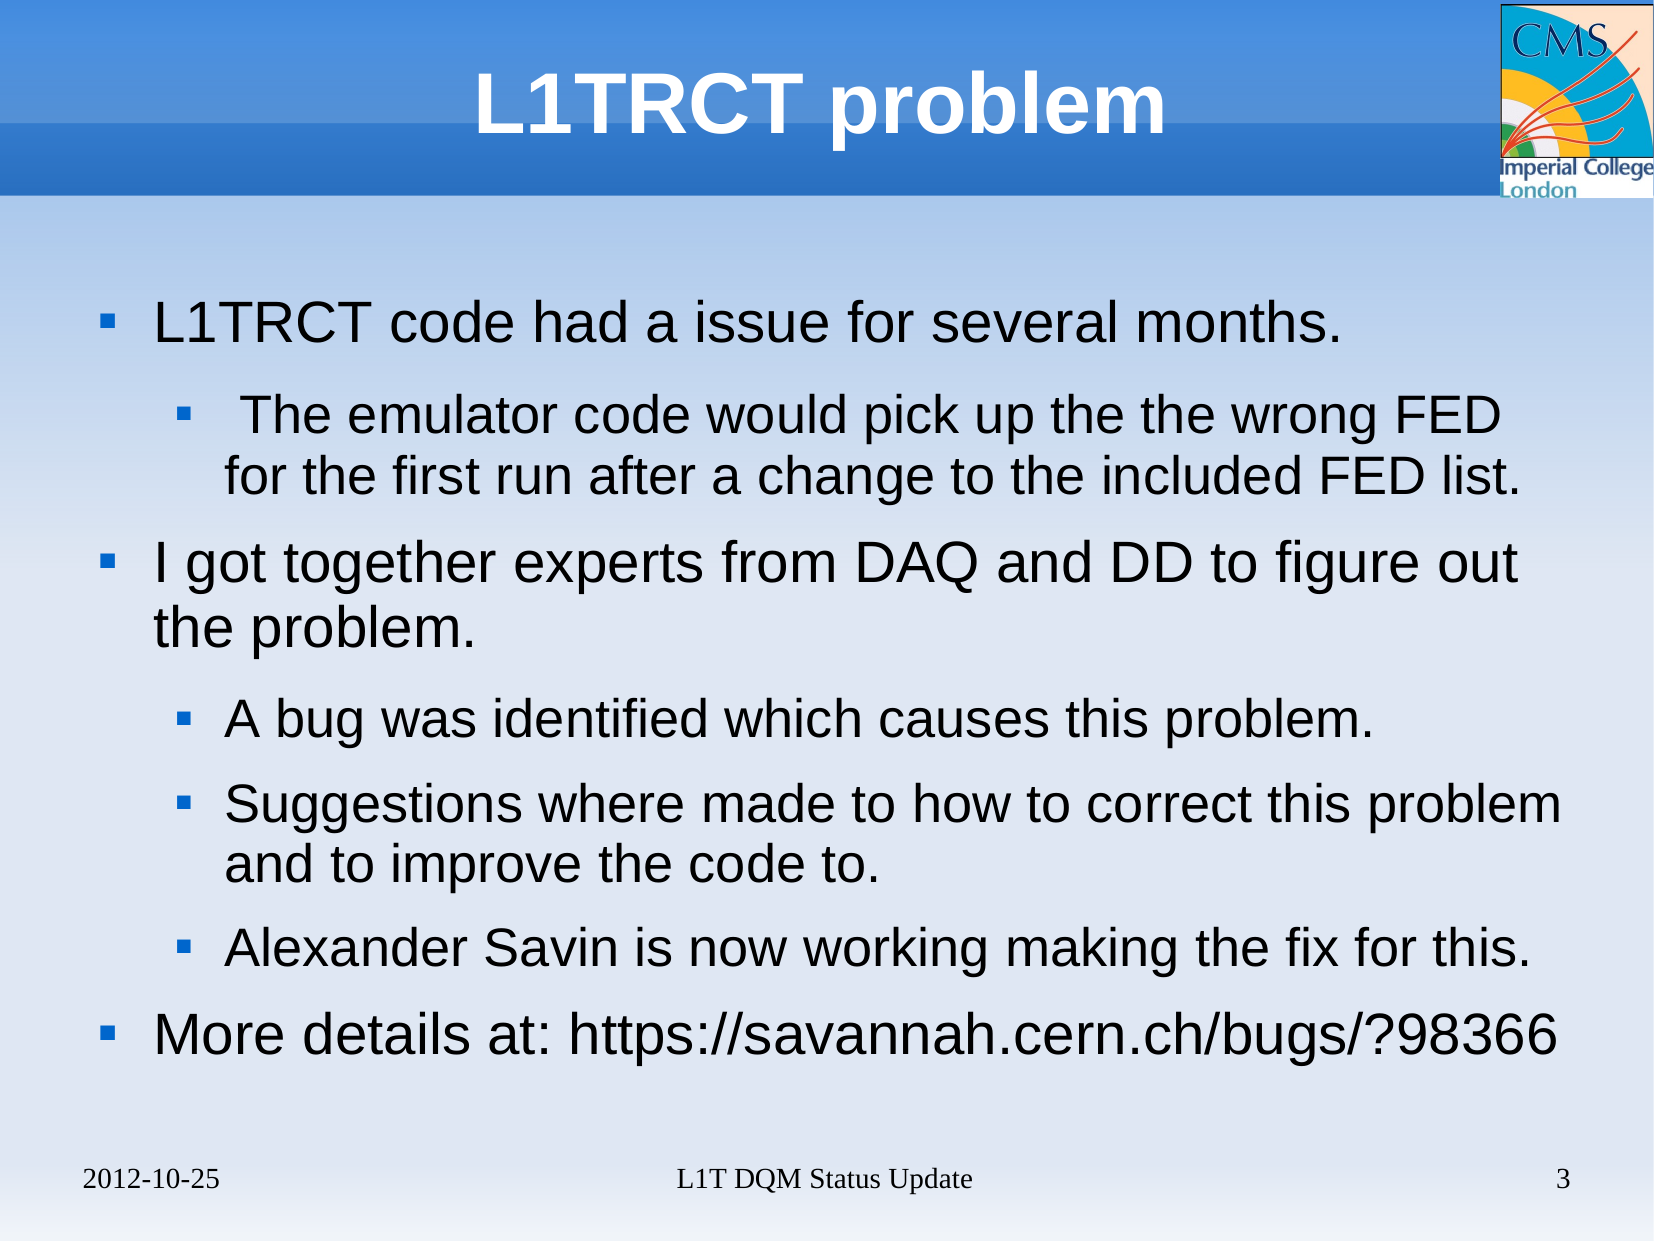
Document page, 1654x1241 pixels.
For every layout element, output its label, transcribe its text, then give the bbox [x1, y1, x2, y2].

picture [0, 0, 1654, 1241]
list L1TRCT code had a issue for several months. The emulator code would pick up the the wrong FED for the first run after a change to the included FED list. I got together experts from DAQ and DD to figure out the problem. A bug was identified which causes this problem. Suggestions where made to how to correct this problem and to improve the code to. Alexander Savin is now working making the fix for this. More details at: https://savannah.cern.ch/bugs/?98366 [82, 290, 1571, 1109]
title L1TRCT problem [76, 0, 1565, 208]
